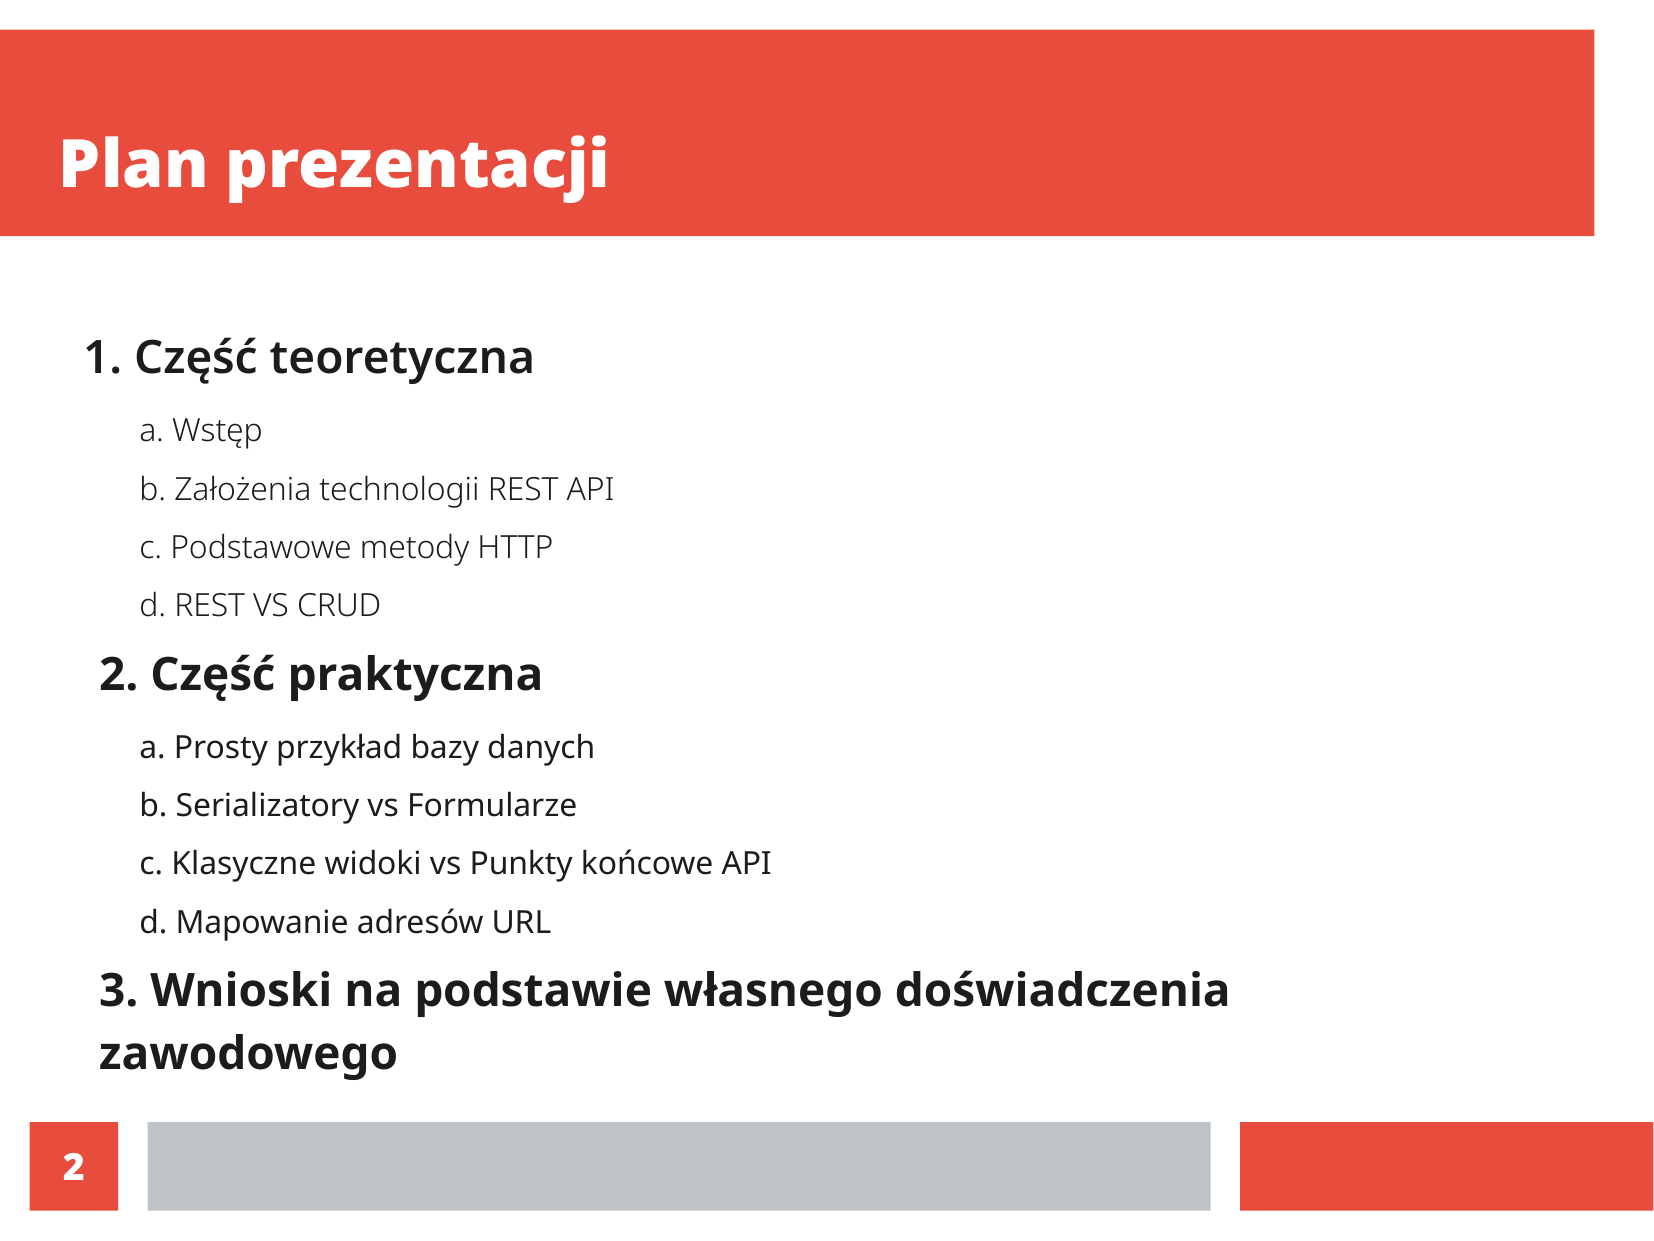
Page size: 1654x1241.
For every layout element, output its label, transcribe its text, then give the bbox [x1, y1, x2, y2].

title Plan prezentacji [59, 59, 1595, 207]
list 1. Część teoretyczna a. Wstęp b. Założenia technologii REST API c. Podstawowe metody HTTP d. REST VS CRUD 2. Część praktyczna a. Prosty przykład bazy danych b. Serializatory vs Formularze c. Klasyczne widoki vs Punkty końcowe API d. Mapowanie adresów URL 3. Wnioski na podstawie własnego doświadczenia zawodowego [59, 324, 1565, 1093]
